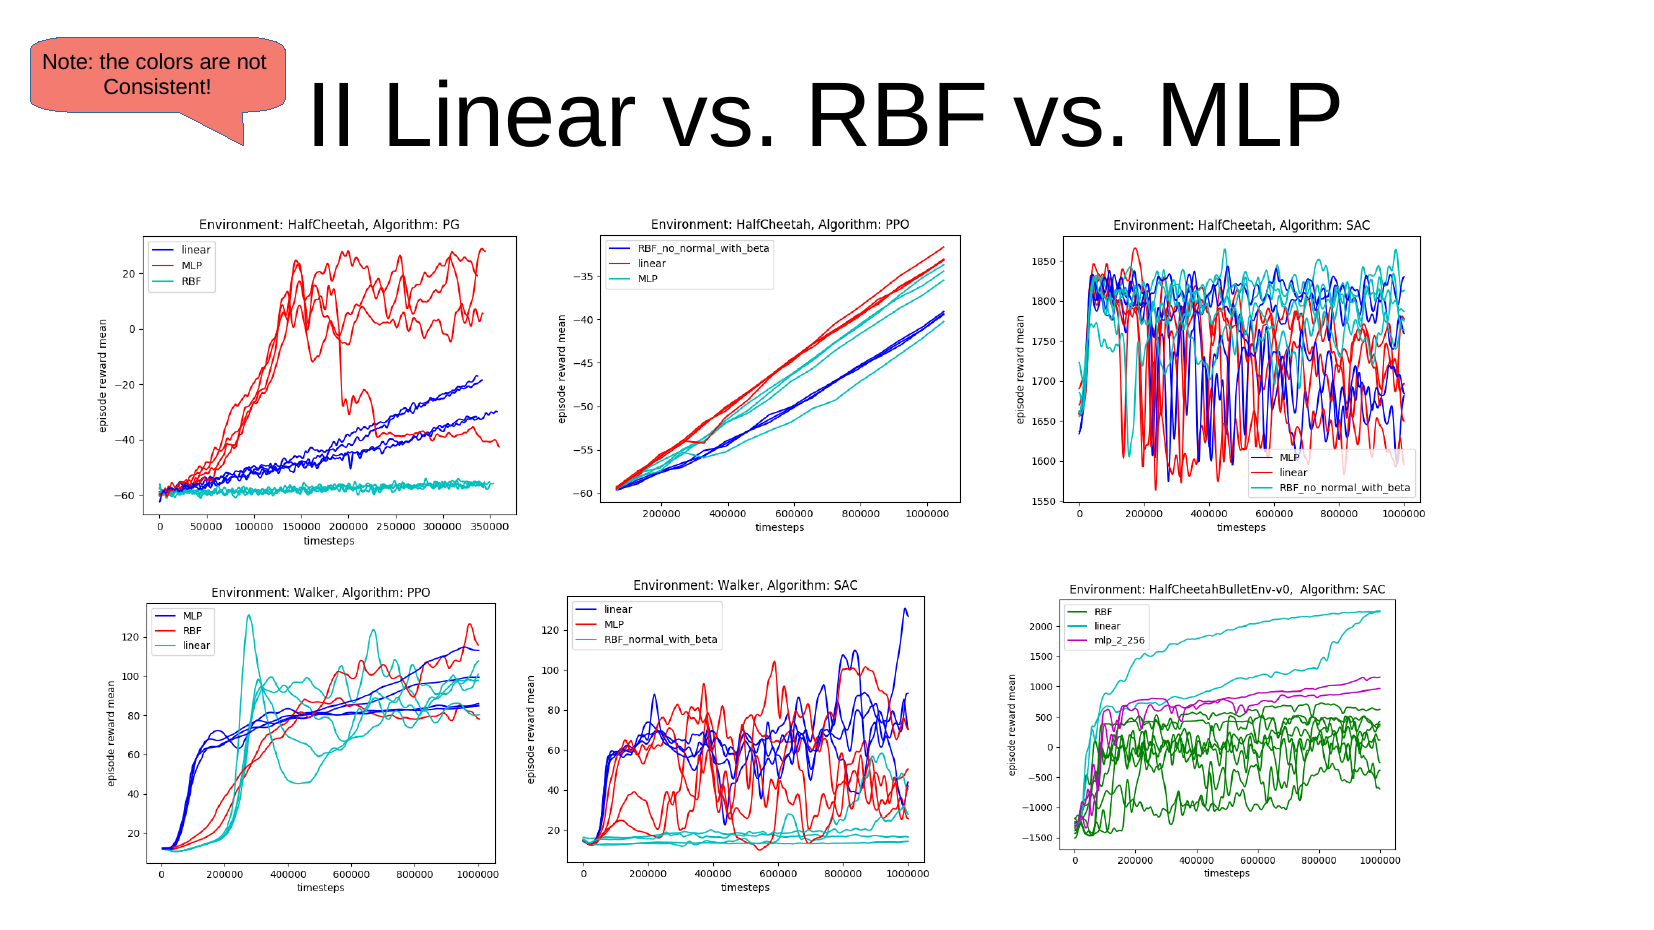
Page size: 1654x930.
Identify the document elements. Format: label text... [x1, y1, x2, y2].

text_box Note: the colors are not Consistent! [30, 37, 286, 146]
picture [1005, 560, 1438, 886]
picture [82, 192, 1466, 901]
title II Linear vs. RBF vs. MLP [82, 37, 1571, 193]
